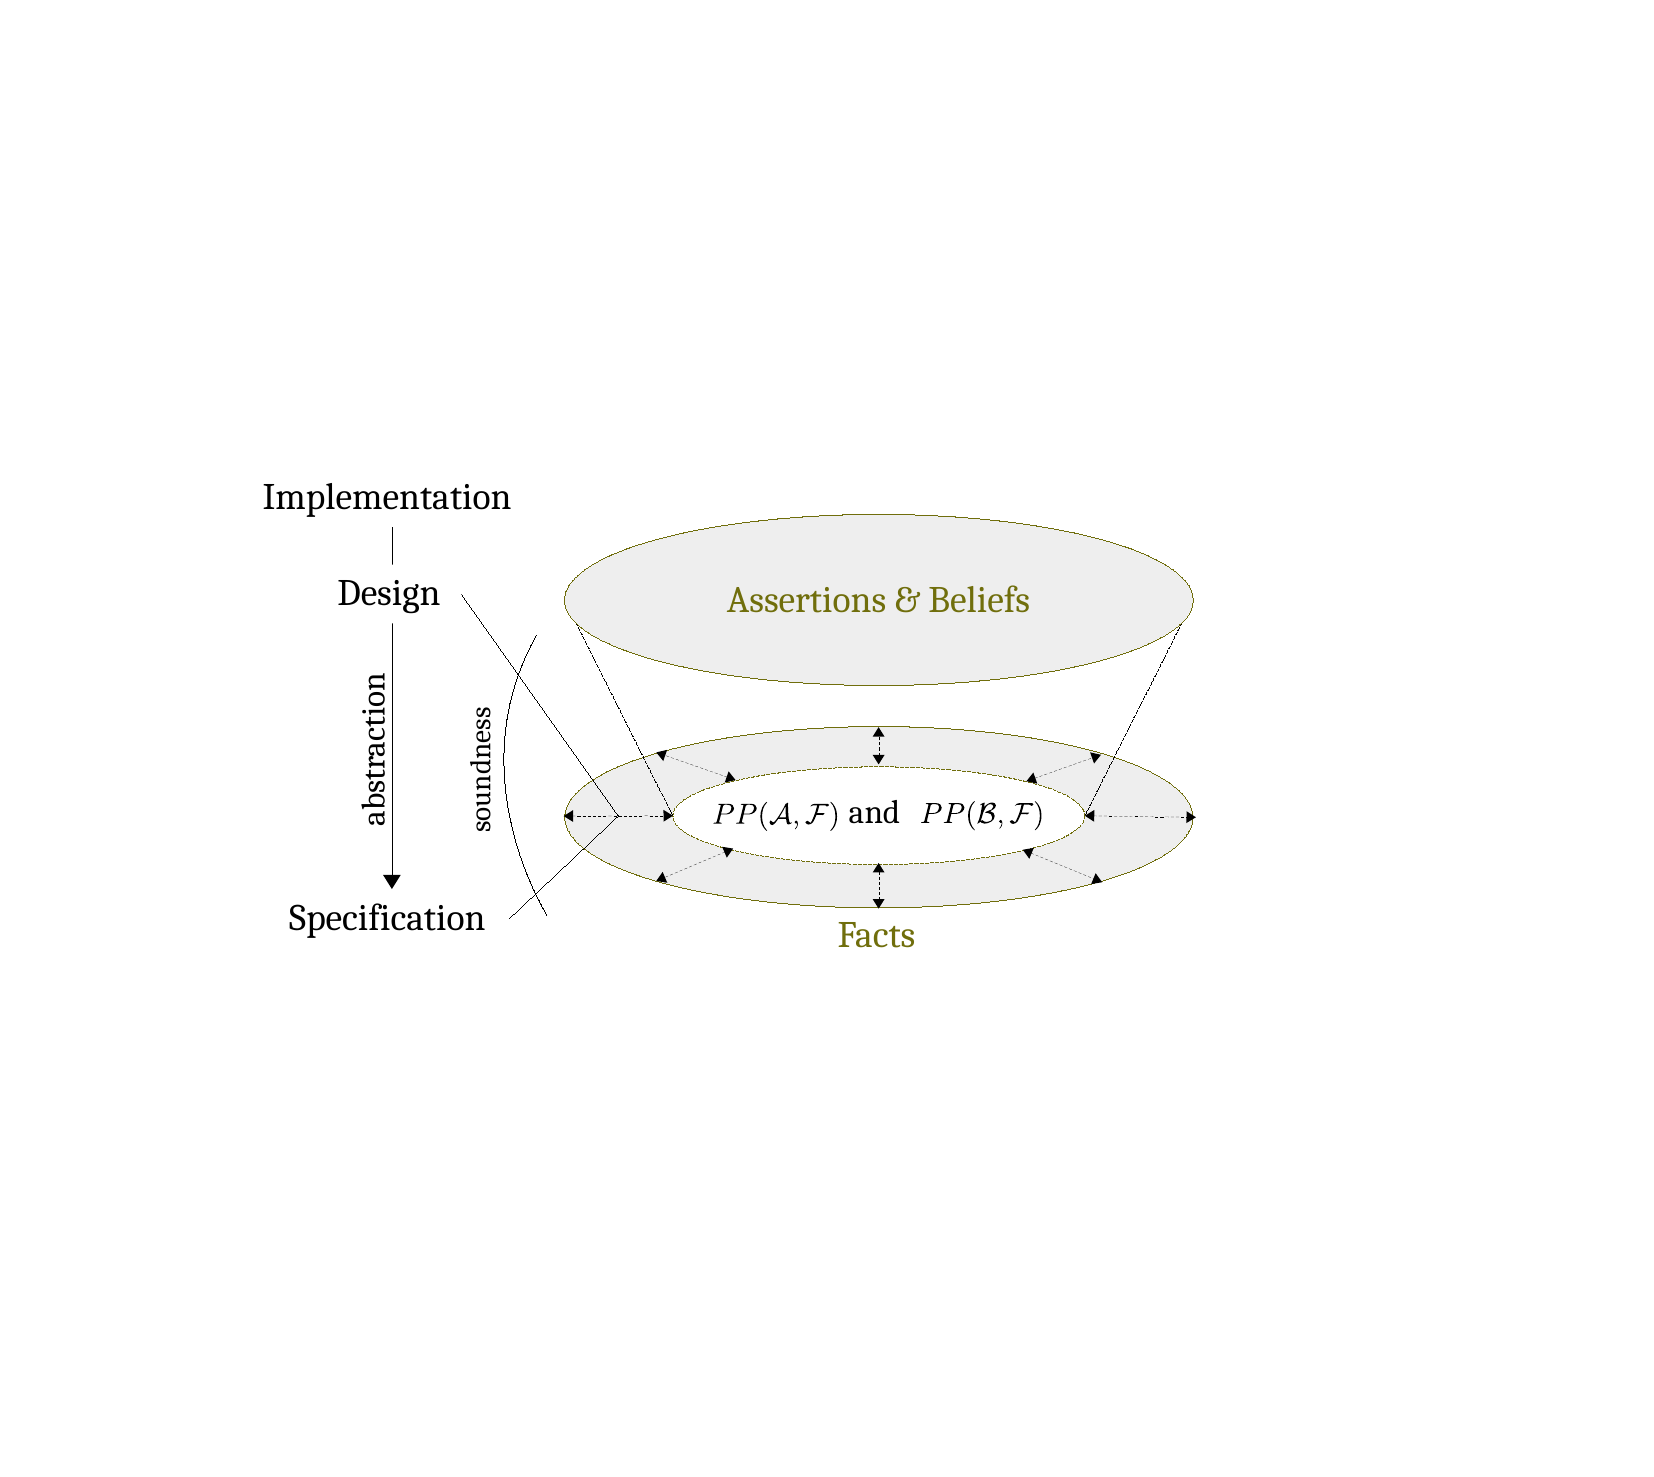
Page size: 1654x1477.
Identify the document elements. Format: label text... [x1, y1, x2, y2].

text_box and [834, 785, 928, 840]
text_box abstraction [338, 644, 409, 842]
text_box Specification [274, 889, 510, 948]
text_box Design [322, 564, 462, 624]
text_box Facts [822, 906, 935, 966]
text_box Assertions & Beliefs [564, 514, 1194, 686]
text_box Implementation [247, 468, 536, 528]
text_box soundness [439, 682, 523, 848]
text_box [564, 726, 1193, 907]
picture [711, 800, 834, 832]
picture [928, 800, 1043, 832]
